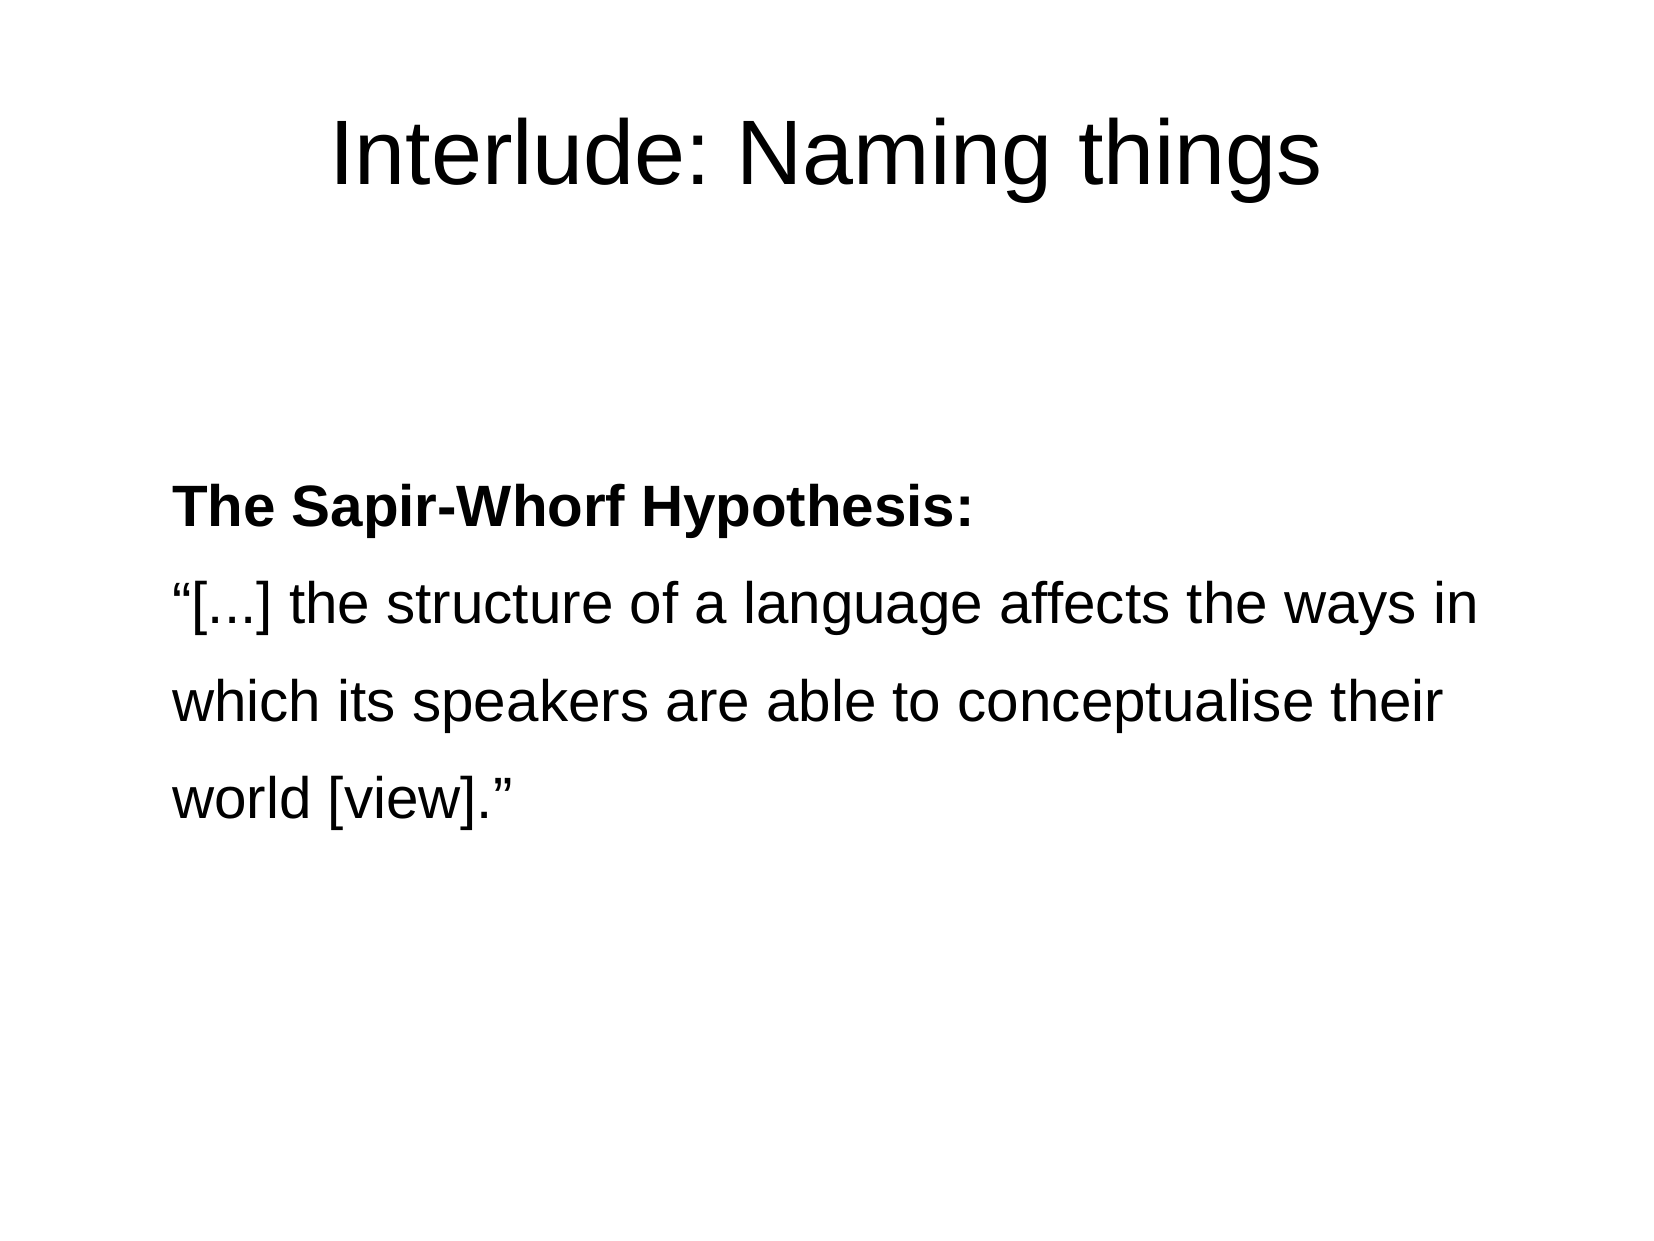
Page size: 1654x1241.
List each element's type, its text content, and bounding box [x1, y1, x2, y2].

text_box The Sapir-Whorf Hypothesis: “[...] the structure of a language affects the ways in which its speakers are able to conceptualise their world [view].” [157, 433, 1497, 807]
title Interlude: Naming things [82, 49, 1571, 257]
